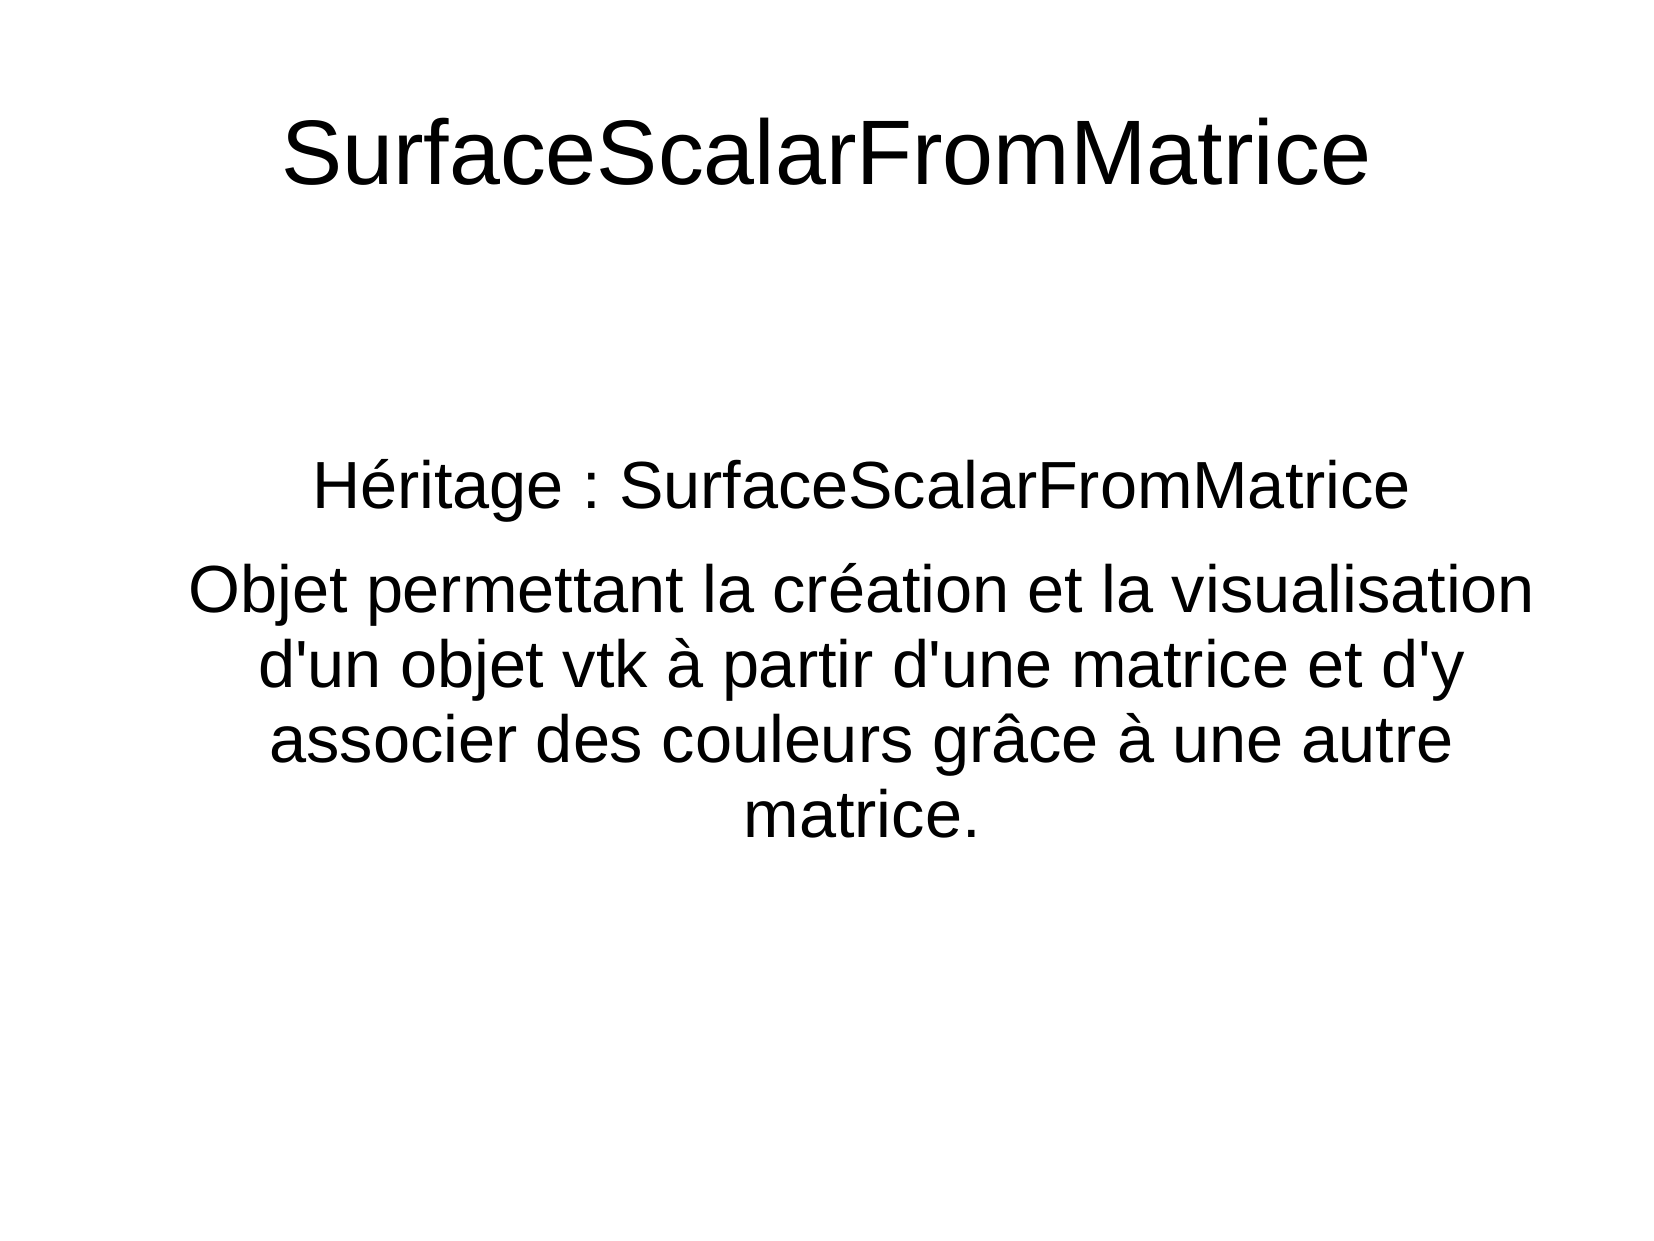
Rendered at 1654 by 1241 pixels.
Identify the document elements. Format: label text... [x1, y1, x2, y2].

list Héritage : SurfaceScalarFromMatrice Objet permettant la création et la visualisation d'un objet vtk à partir d'une matrice et d'y associer des couleurs grâce à une autre matrice. [82, 290, 1571, 1010]
title SurfaceScalarFromMatrice [82, 49, 1571, 257]
